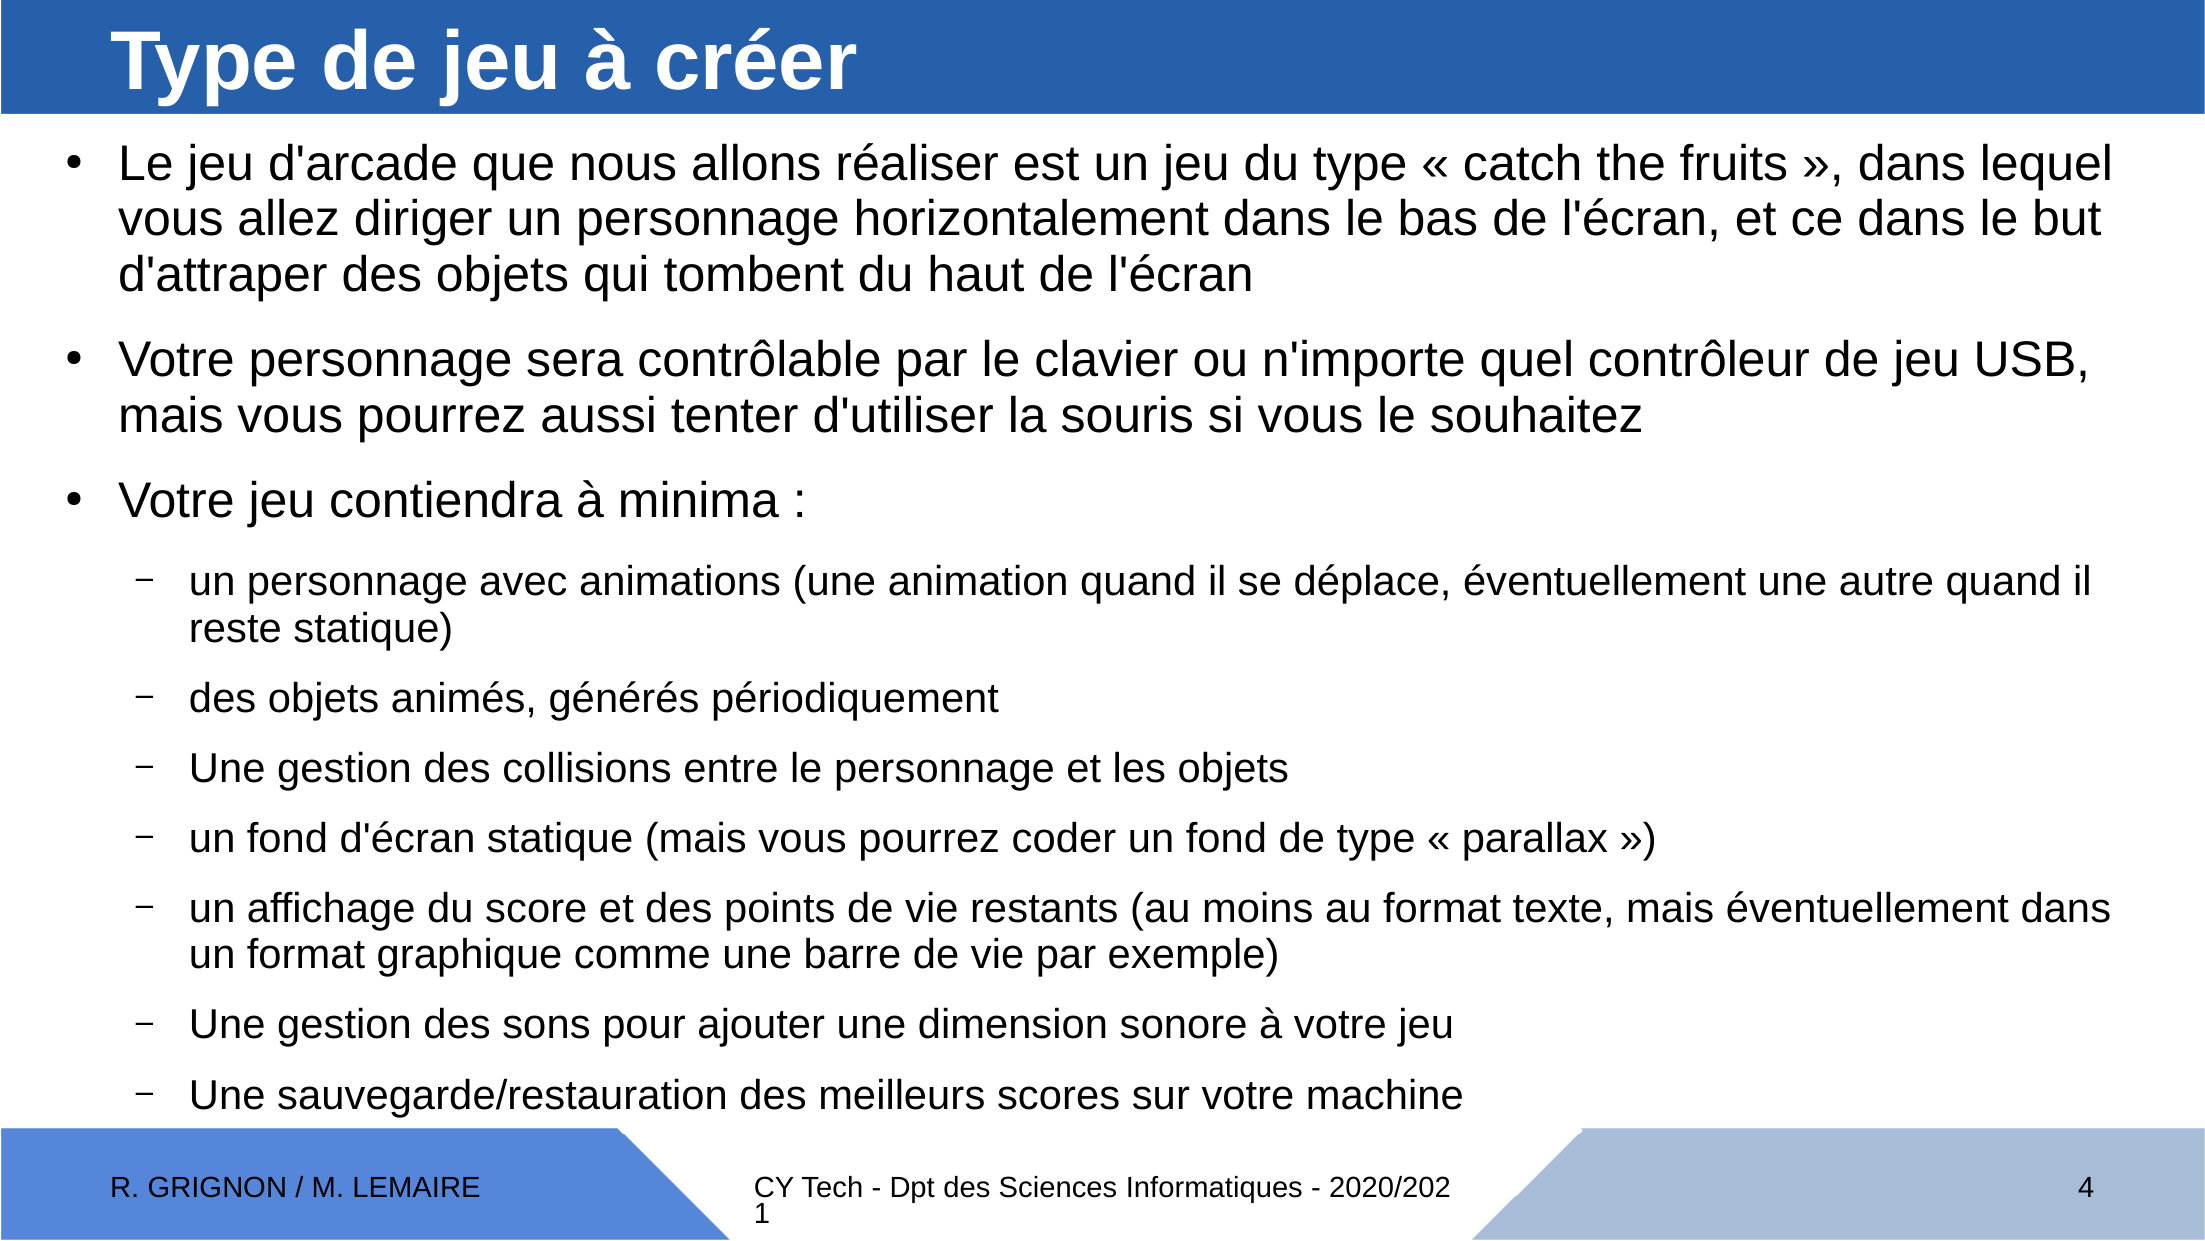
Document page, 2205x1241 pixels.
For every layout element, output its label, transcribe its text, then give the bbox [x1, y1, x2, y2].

title Type de jeu à créer [110, 49, 2095, 205]
picture [0, 0, 2205, 1241]
list Le jeu d'arcade que nous allons réaliser est un jeu du type « catch the fruits », dans lequel vous allez diriger un personnage horizontalement dans le bas de l'écran, et ce dans le but d'attraper des objets qui tombent du haut de l'écran Votre personnage sera contrôlable par le clavier ou n'importe quel contrôleur de jeu USB, mais vous pourrez aussi tenter d'utiliser la souris si vous le souhaitez Votre jeu contiendra à minima : un personnage avec animations (une animation quand il se déplace, éventuellement une autre quand il reste statique) des objets animés, générés périodiquement Une gestion des collisions entre le personnage et les objets un fond d'écran statique (mais vous pourrez coder un fond de type « parallax ») un affichage du score et des points de vie restants (au moins au format texte, mais éventuellement dans un format graphique comme une barre de vie par exemple) Une gestion des sons pour ajouter une dimension sonore à votre jeu Une sauvegarde/restauration des meilleurs scores sur votre machine [47, 205, 2133, 1121]
